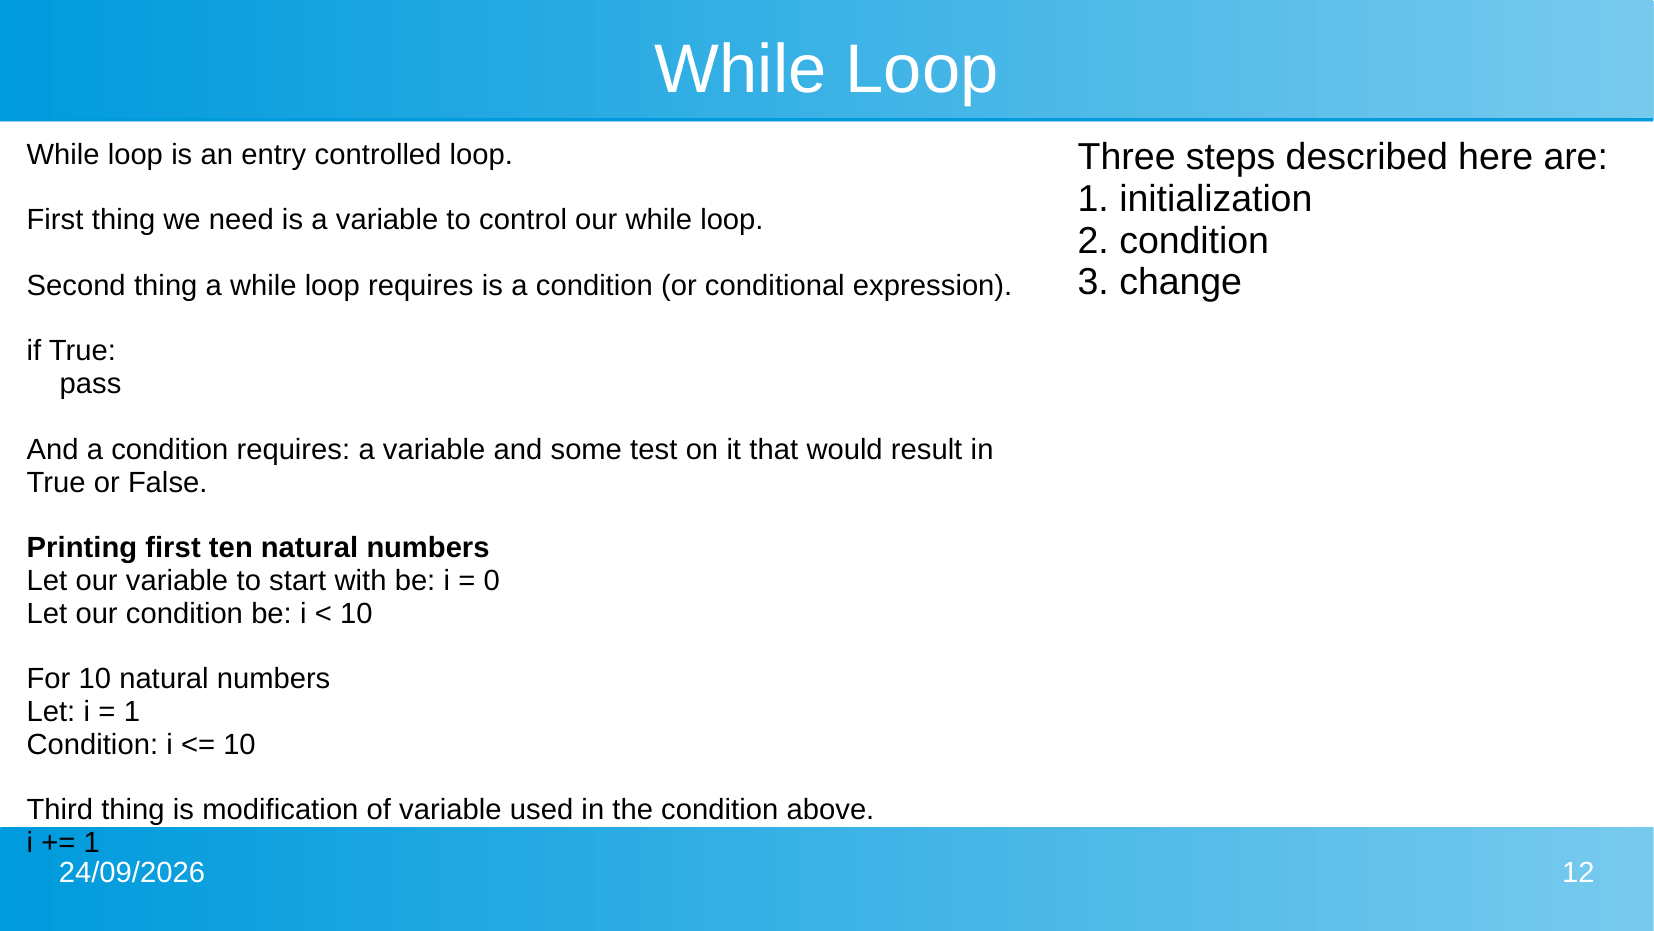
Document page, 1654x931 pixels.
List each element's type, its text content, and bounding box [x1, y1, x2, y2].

title While Loop [59, 29, 1595, 108]
text_box Three steps described here are: 1. initialization 2. condition 3. change [1062, 127, 1625, 355]
text_box While loop is an entry controlled loop. First thing we need is a variable to control our while loop. Second thing a while loop requires is a condition (or conditional expression). if True: pass And a condition requires: a variable and some test on it that would result in True or False. Printing first ten natural numbers Let our variable to start with be: i = 0 Let our condition be: i < 10 For 10 natural numbers Let: i = 1 Condition: i <= 10 Third thing is modification of variable used in the condition above. i += 1 [11, 130, 1034, 867]
